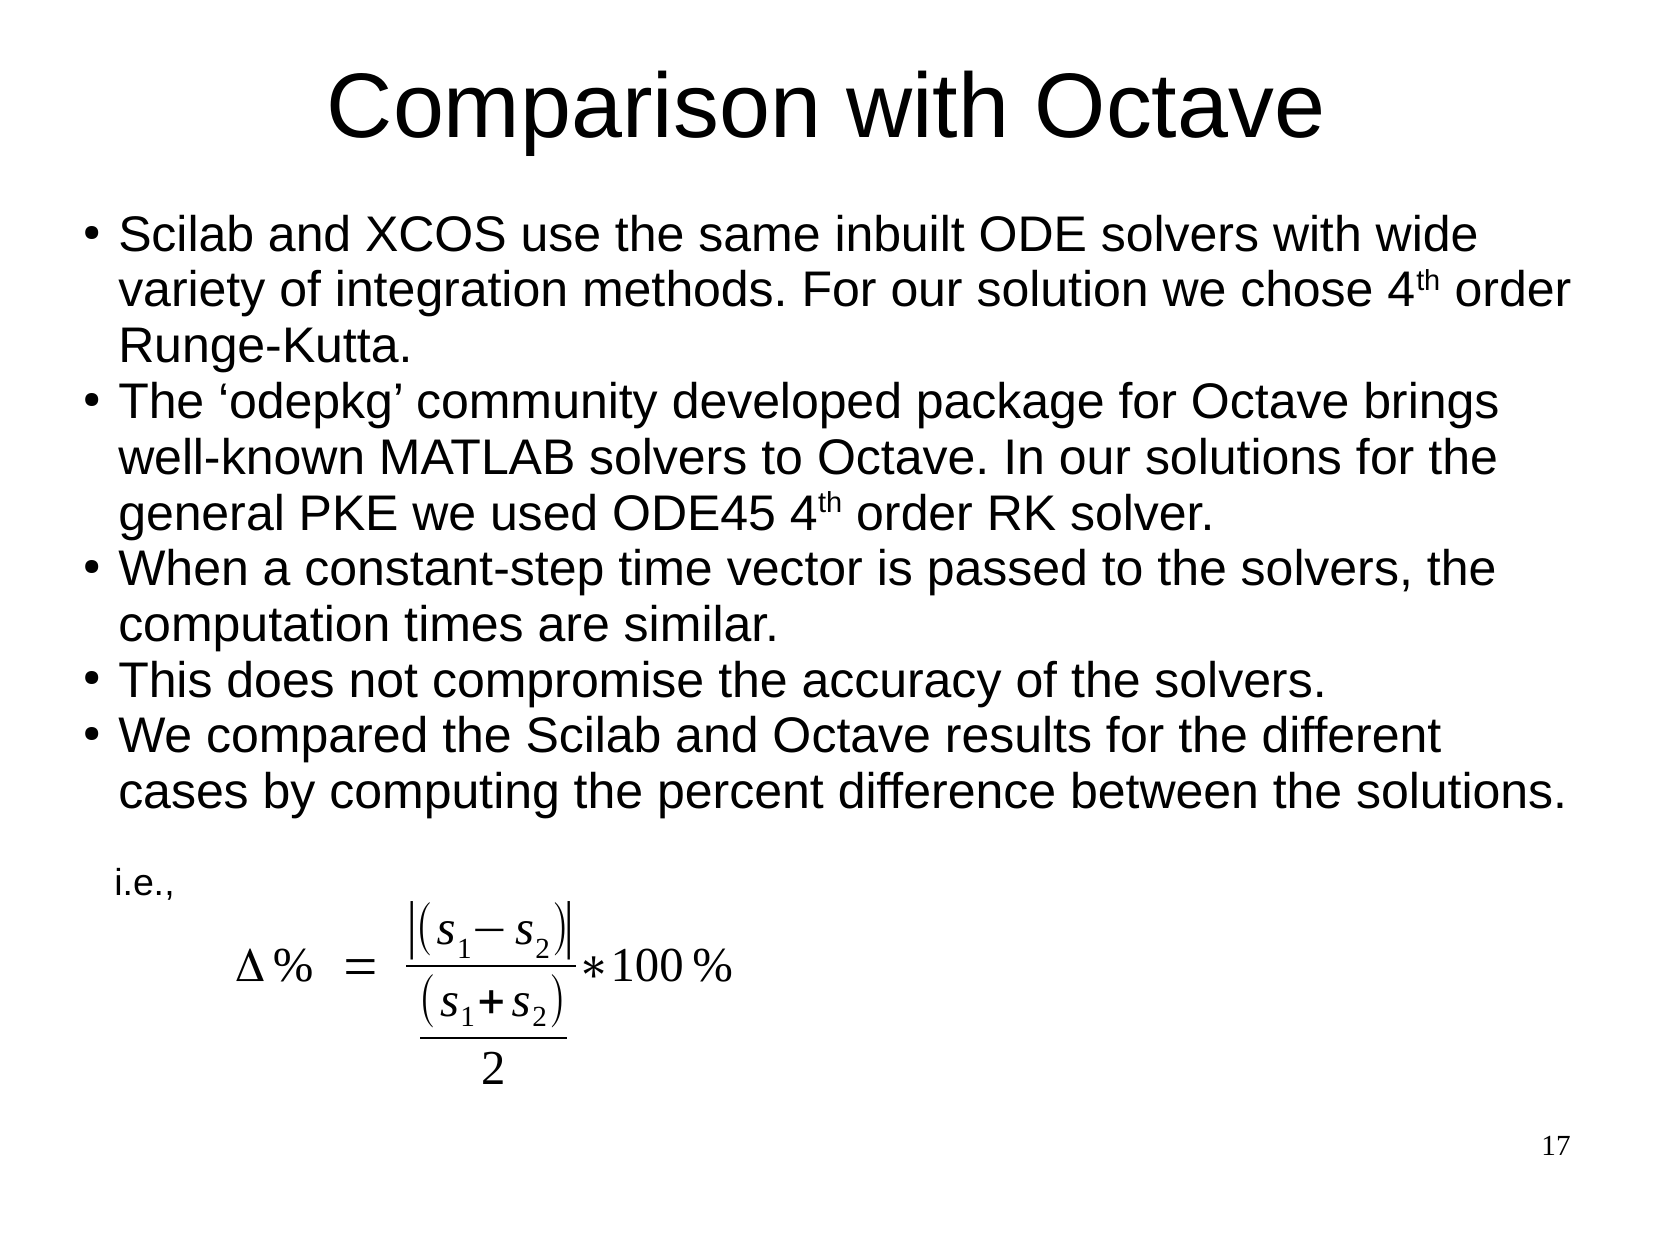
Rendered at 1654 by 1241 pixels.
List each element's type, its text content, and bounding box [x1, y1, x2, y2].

text_box Scilab and XCOS use the same inbuilt ODE solvers with wide variety of integration methods. For our solution we chose 4th order Runge-Kutta. The ‘odepkg’ community developed package for Octave brings well-known MATLAB solvers to Octave. In our solutions for the general PKE we used ODE45 4th order RK solver. When a constant-step time vector is passed to the solvers, the computation times are similar. This does not compromise the accuracy of the solvers. We compared the Scilab and Octave results for the different cases by computing the percent difference between the solutions. i.e., [68, 198, 1591, 957]
chart [221, 900, 745, 1095]
title Comparison with Octave [82, 2, 1571, 198]
